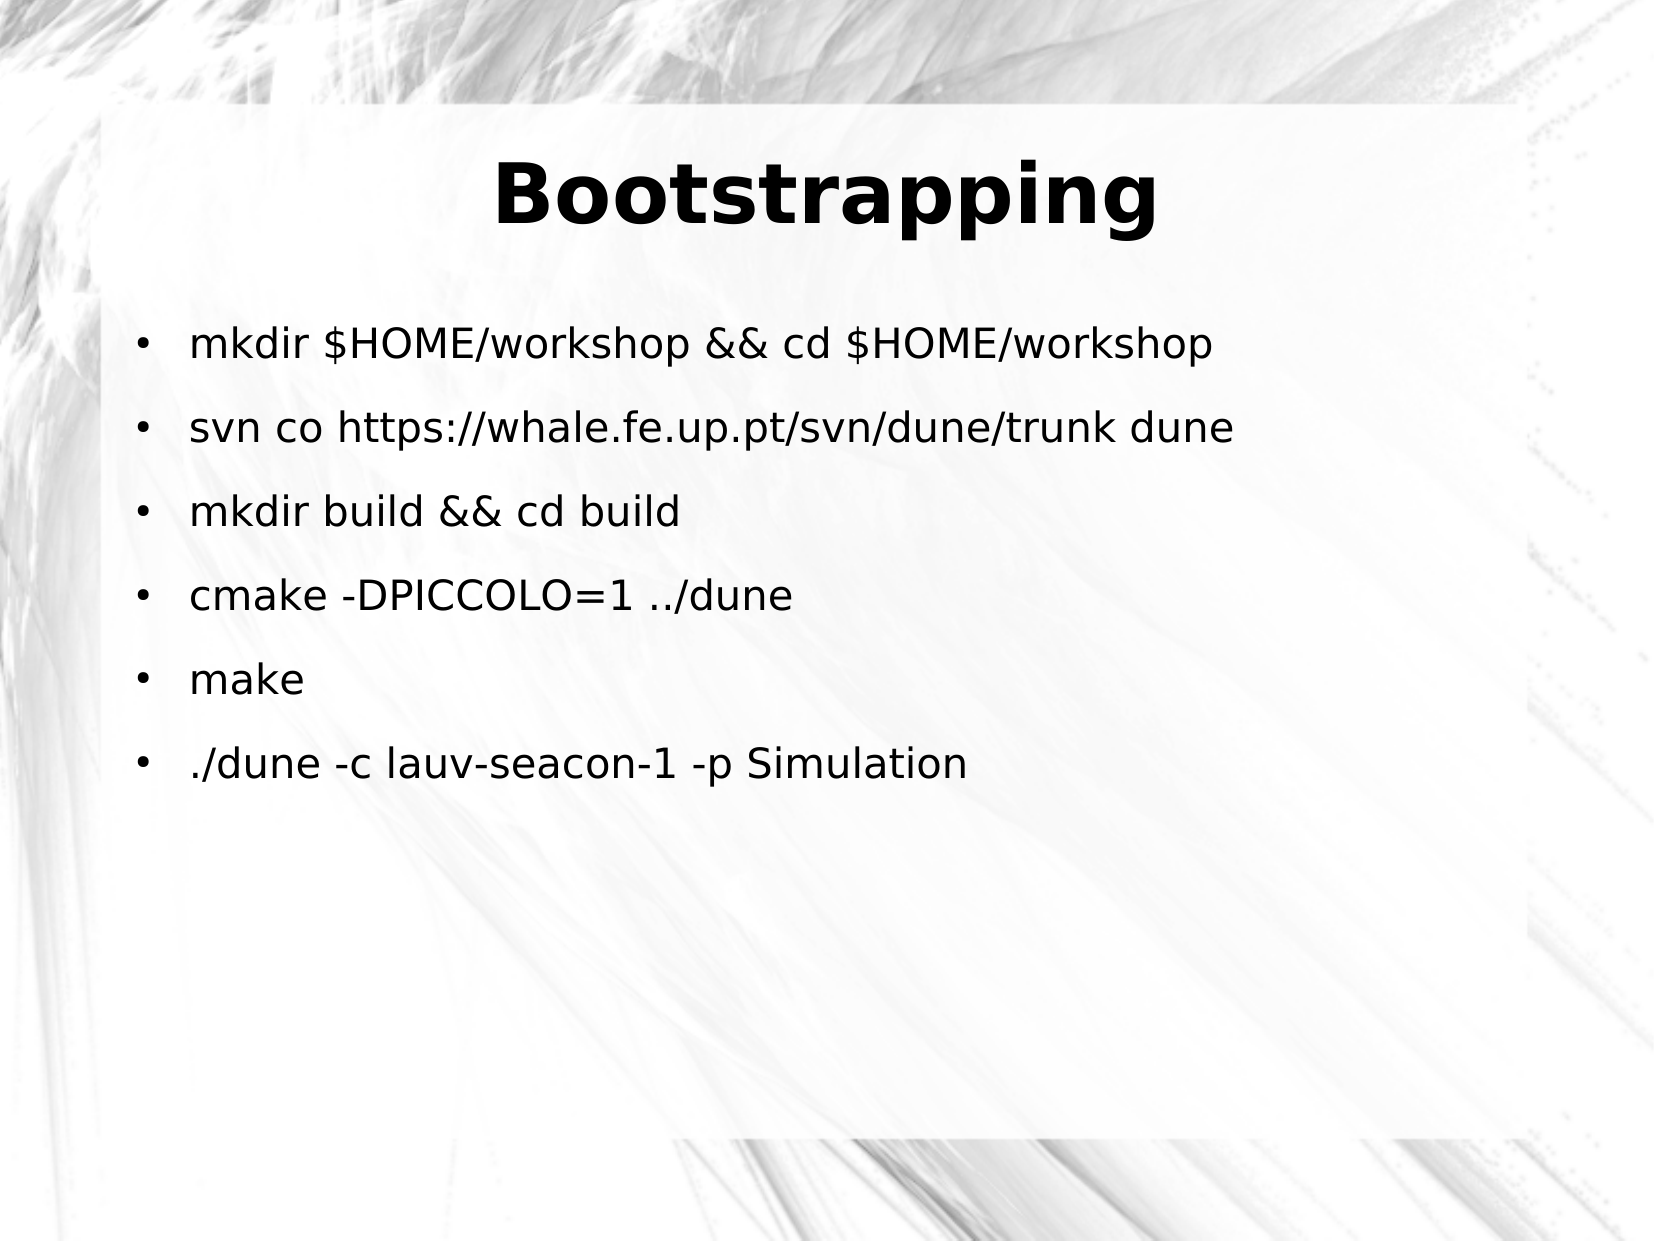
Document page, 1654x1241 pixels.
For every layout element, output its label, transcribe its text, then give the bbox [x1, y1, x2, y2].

picture [0, 0, 1654, 1241]
title Bootstrapping [82, 90, 1571, 298]
list mkdir $HOME/workshop && cd $HOME/workshop svn co https://whale.fe.up.pt/svn/dune/trunk dune mkdir build && cd build cmake -DPICCOLO=1 ../dune make ./dune -c lauv-seacon-1 -p Simulation [118, 319, 1571, 1040]
